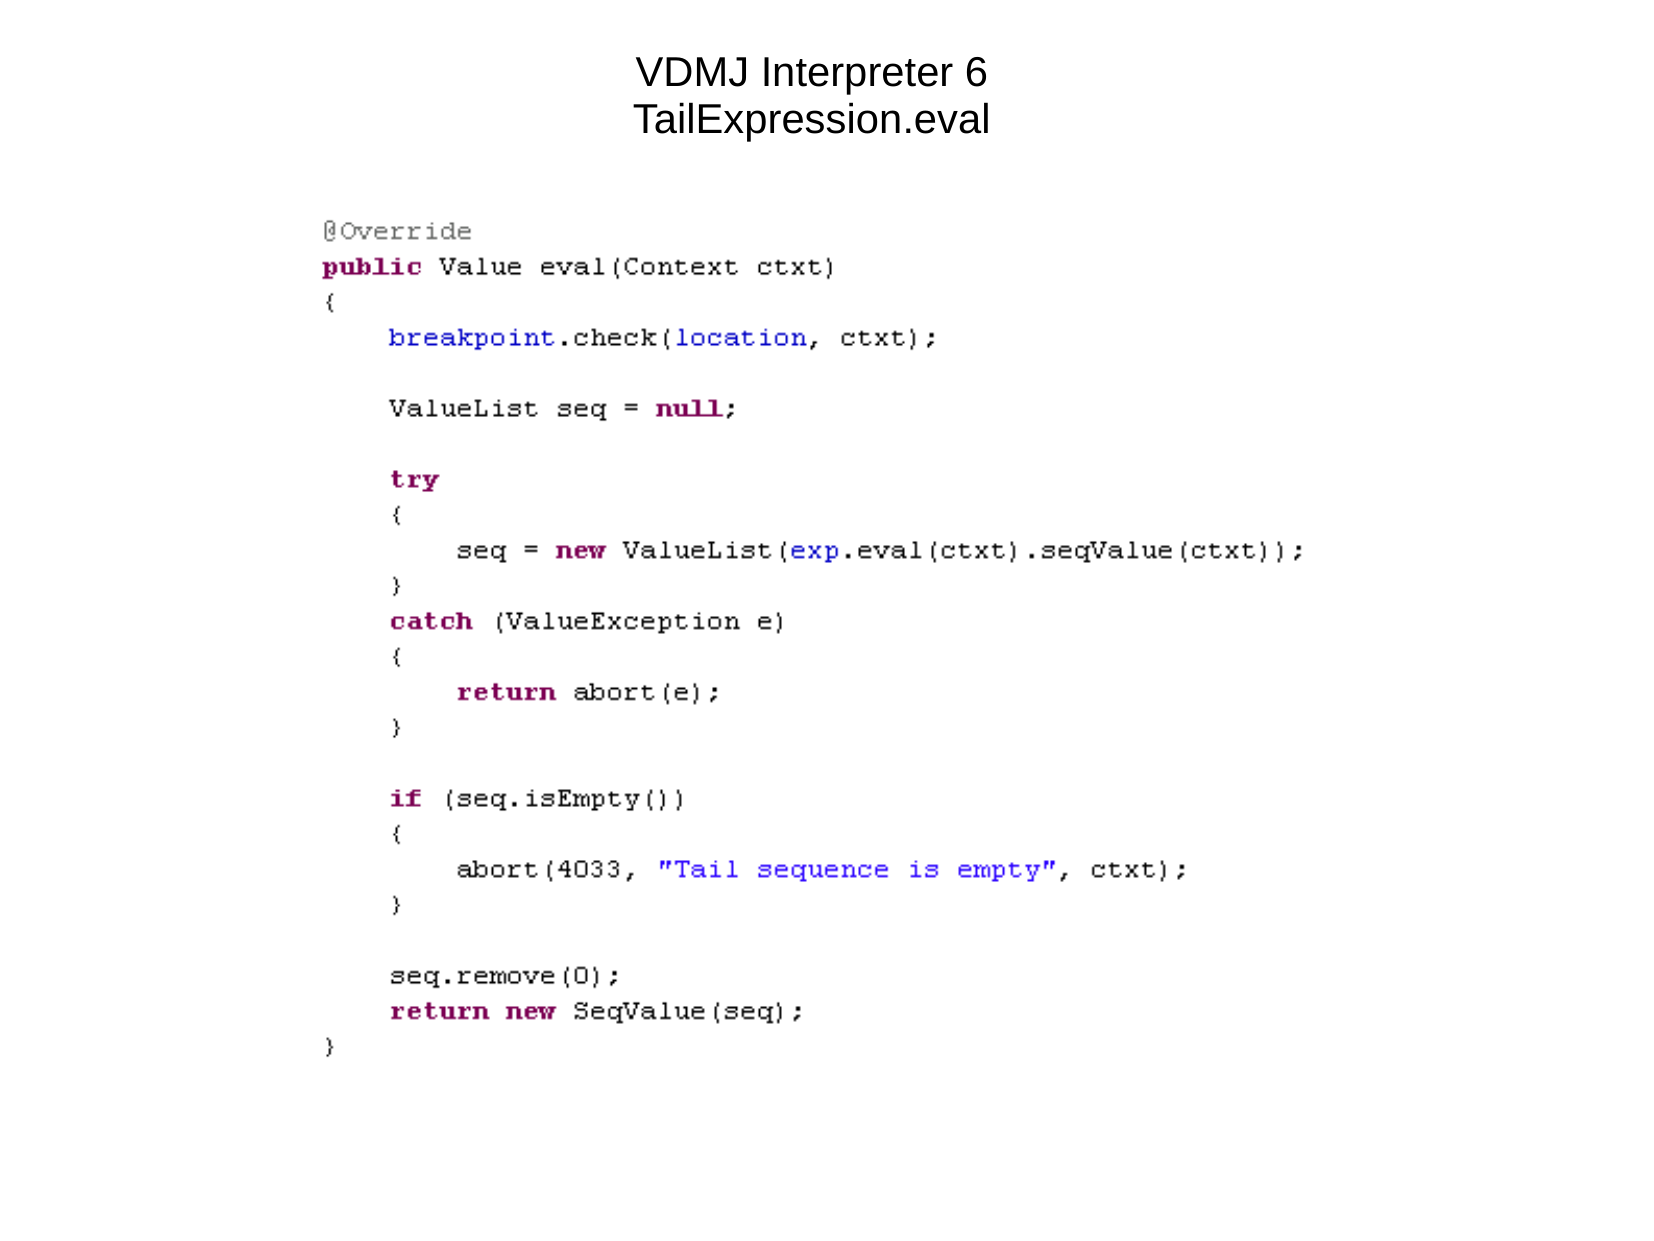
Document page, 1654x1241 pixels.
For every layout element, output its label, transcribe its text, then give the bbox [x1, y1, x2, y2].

picture [298, 198, 1366, 1103]
text_box VDMJ Interpreter 6 TailExpression.eval [531, 41, 1093, 150]
